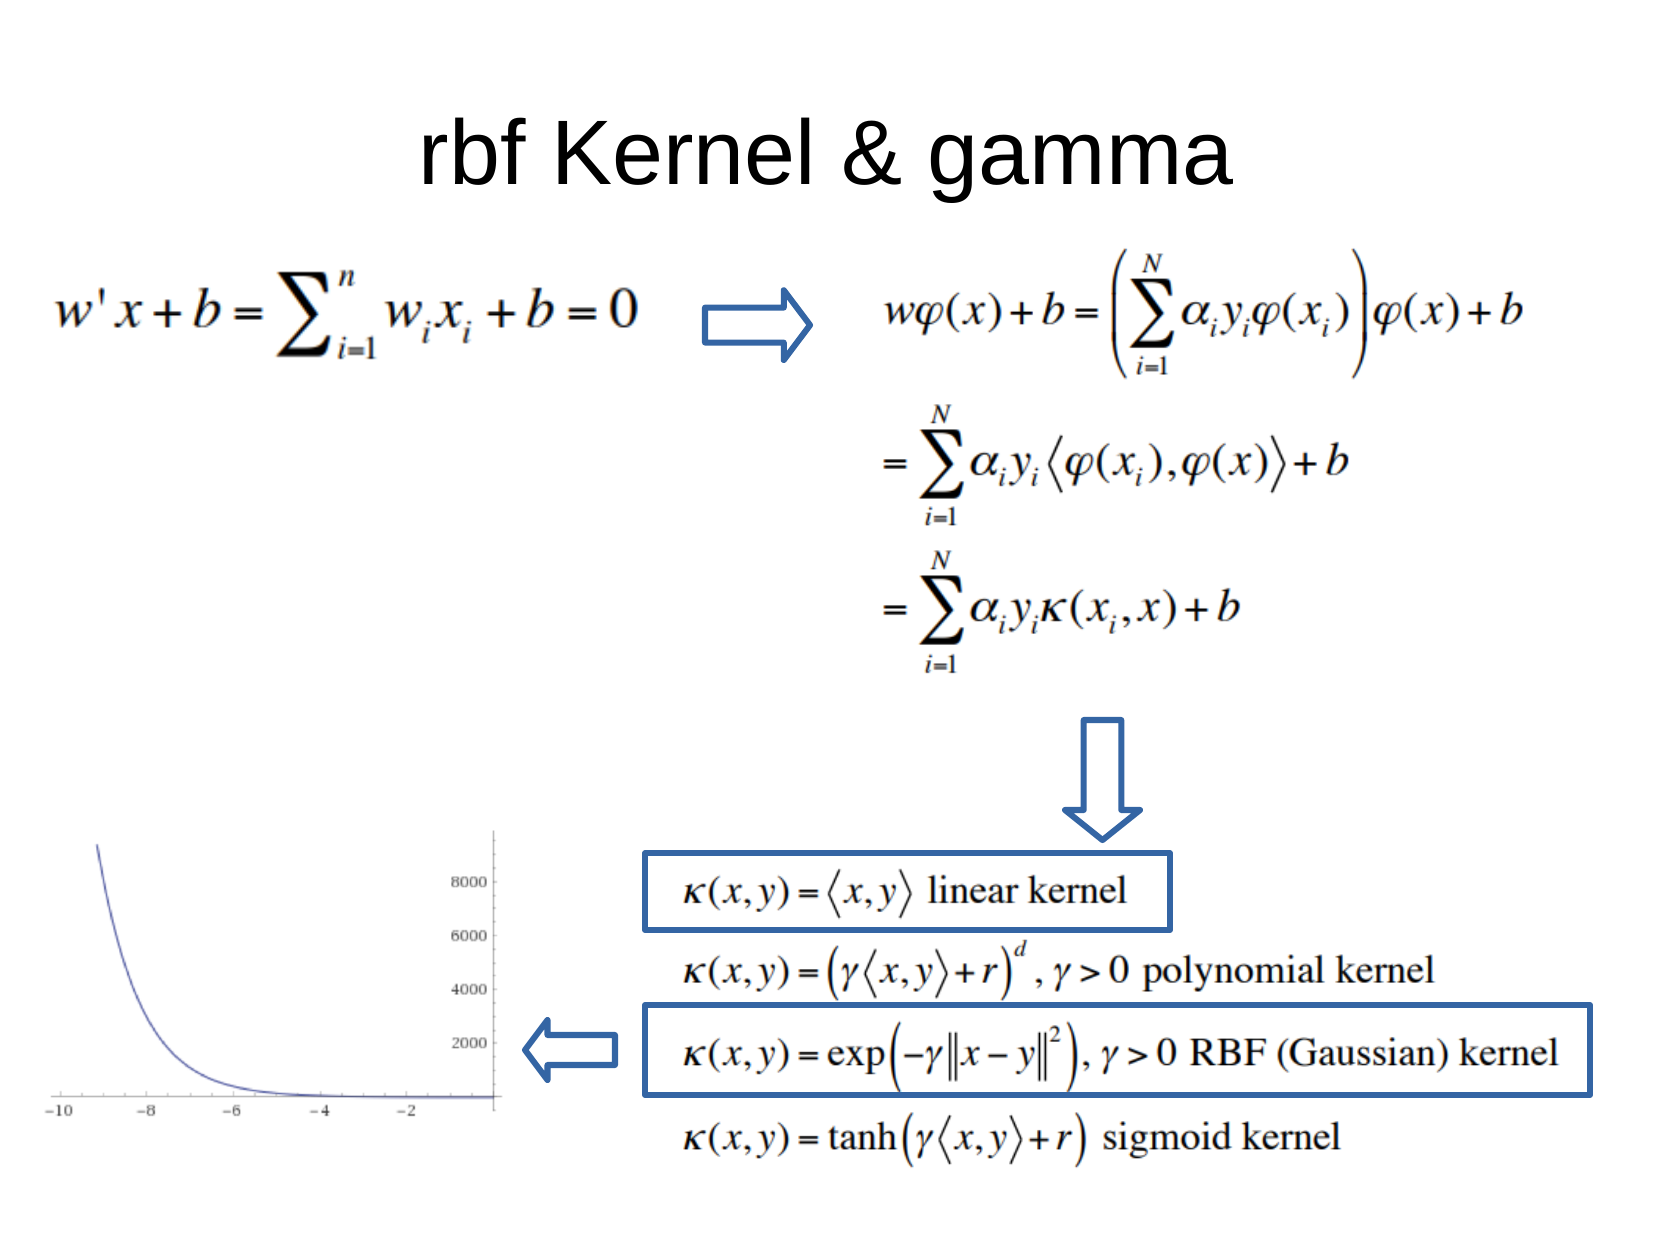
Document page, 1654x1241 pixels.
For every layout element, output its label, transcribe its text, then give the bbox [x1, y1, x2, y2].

picture [840, 224, 1576, 736]
picture [32, 824, 526, 1133]
picture [660, 1008, 1587, 1092]
picture [1087, 724, 1118, 736]
picture [660, 853, 1595, 1186]
picture [5, 239, 691, 385]
title rbf Kernel & gamma [82, 49, 1571, 257]
picture [660, 856, 1167, 927]
